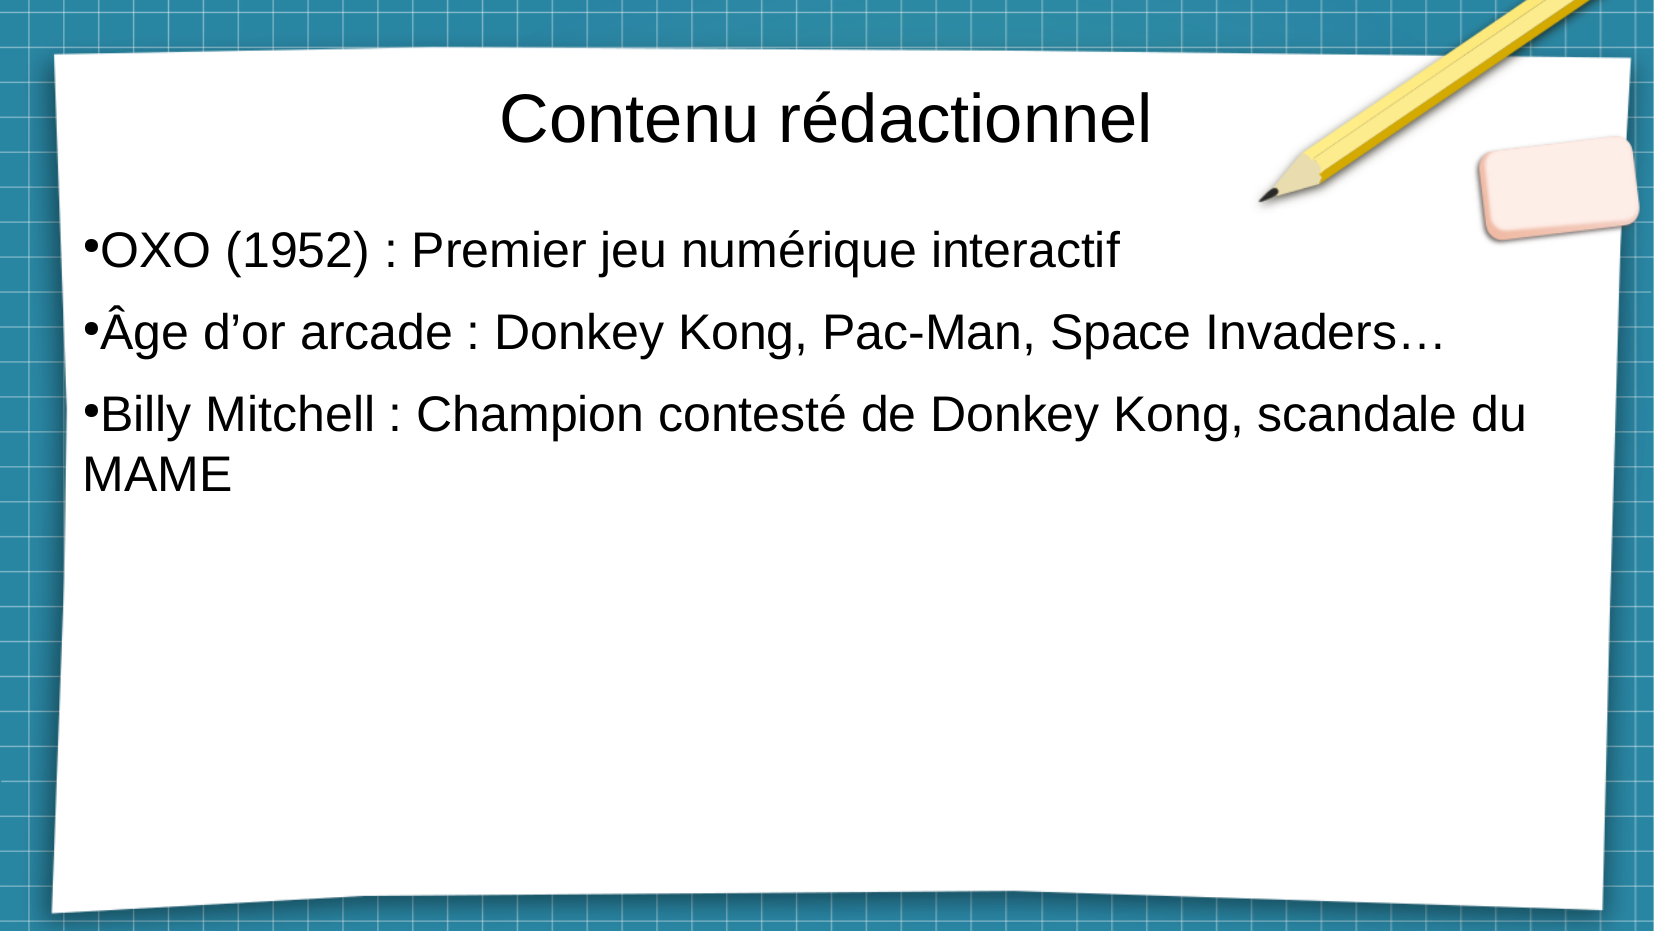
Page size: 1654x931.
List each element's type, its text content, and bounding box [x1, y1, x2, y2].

title Contenu rédactionnel [82, 37, 1571, 193]
list OXO (1952) : Premier jeu numérique interactif Âge d’or arcade : Donkey Kong, Pac-Man, Space Invaders… Billy Mitchell : Champion contesté de Donkey Kong, scandale du MAME [82, 217, 1571, 758]
